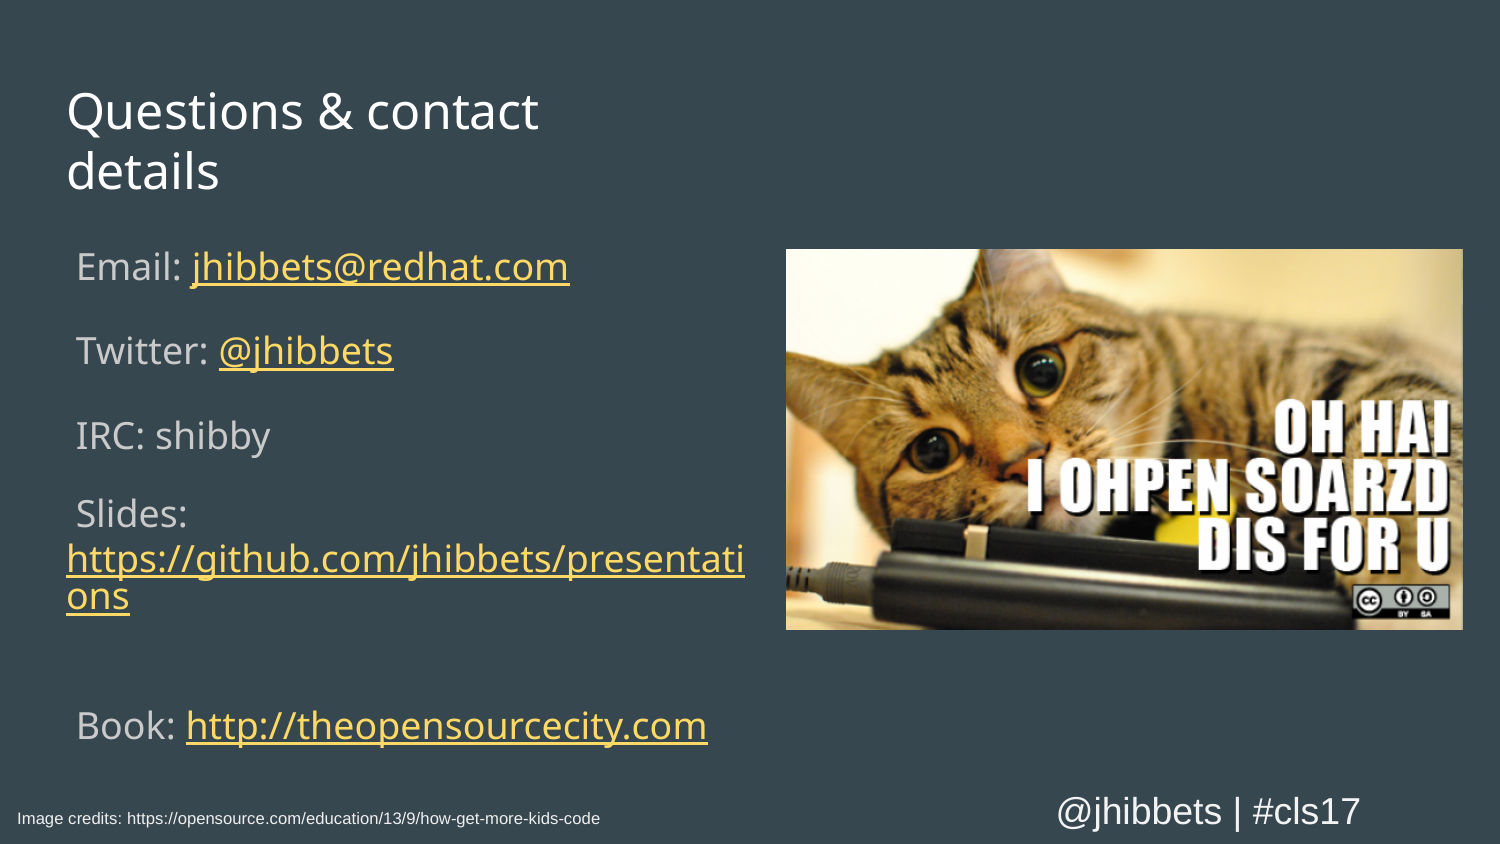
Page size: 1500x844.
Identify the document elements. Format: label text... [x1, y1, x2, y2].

list Email: jhibbets@redhat.com Twitter: @jhibbets IRC: shibby Slides: https://github.com/jhibbets/presentations Book: http://theopensourcecity.com [51, 227, 775, 750]
title Questions & contact details [51, 91, 624, 216]
text_box Image credits: https://opensource.com/education/13/9/how-get-more-kids-code [2, 792, 773, 834]
picture [786, 249, 1463, 631]
